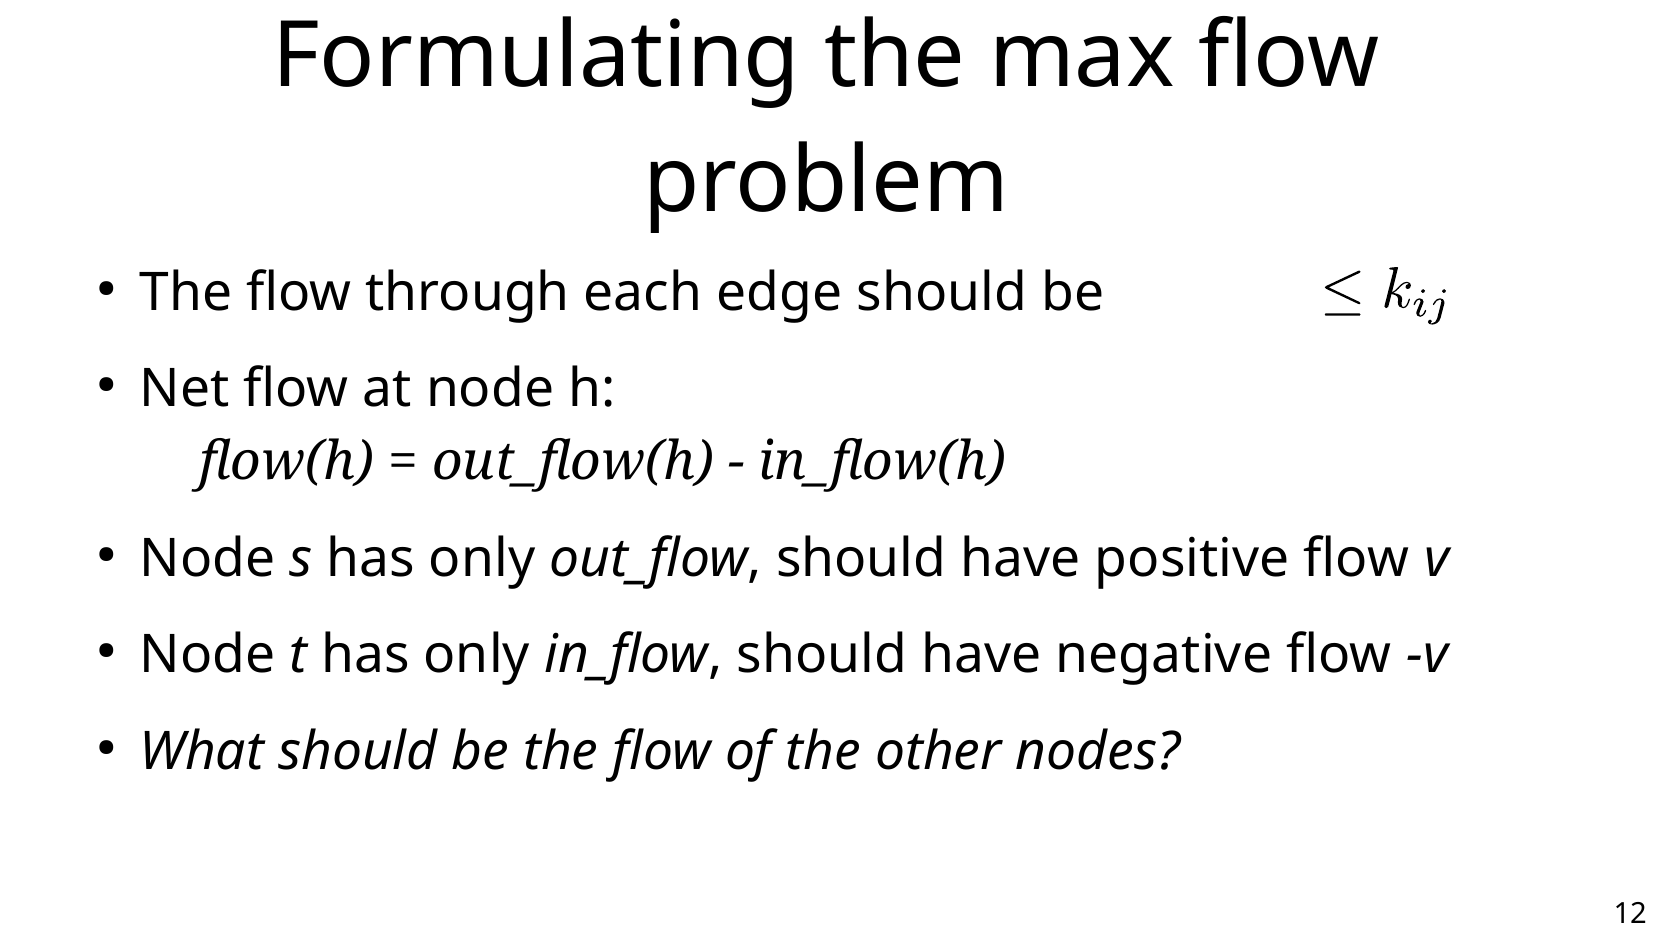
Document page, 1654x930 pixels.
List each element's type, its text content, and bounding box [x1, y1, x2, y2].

text_box [1320, 267, 1450, 325]
title Formulating the max flow problem [82, 1, 1571, 225]
list The flow through each edge should be Net flow at node h: flow(h) = out_flow(h) - in_flow(h) Node s has only out_flow, should have positive flow v Node t has only in_flow, should have negative flow -v What should be the flow of the other nodes? [82, 252, 1571, 793]
